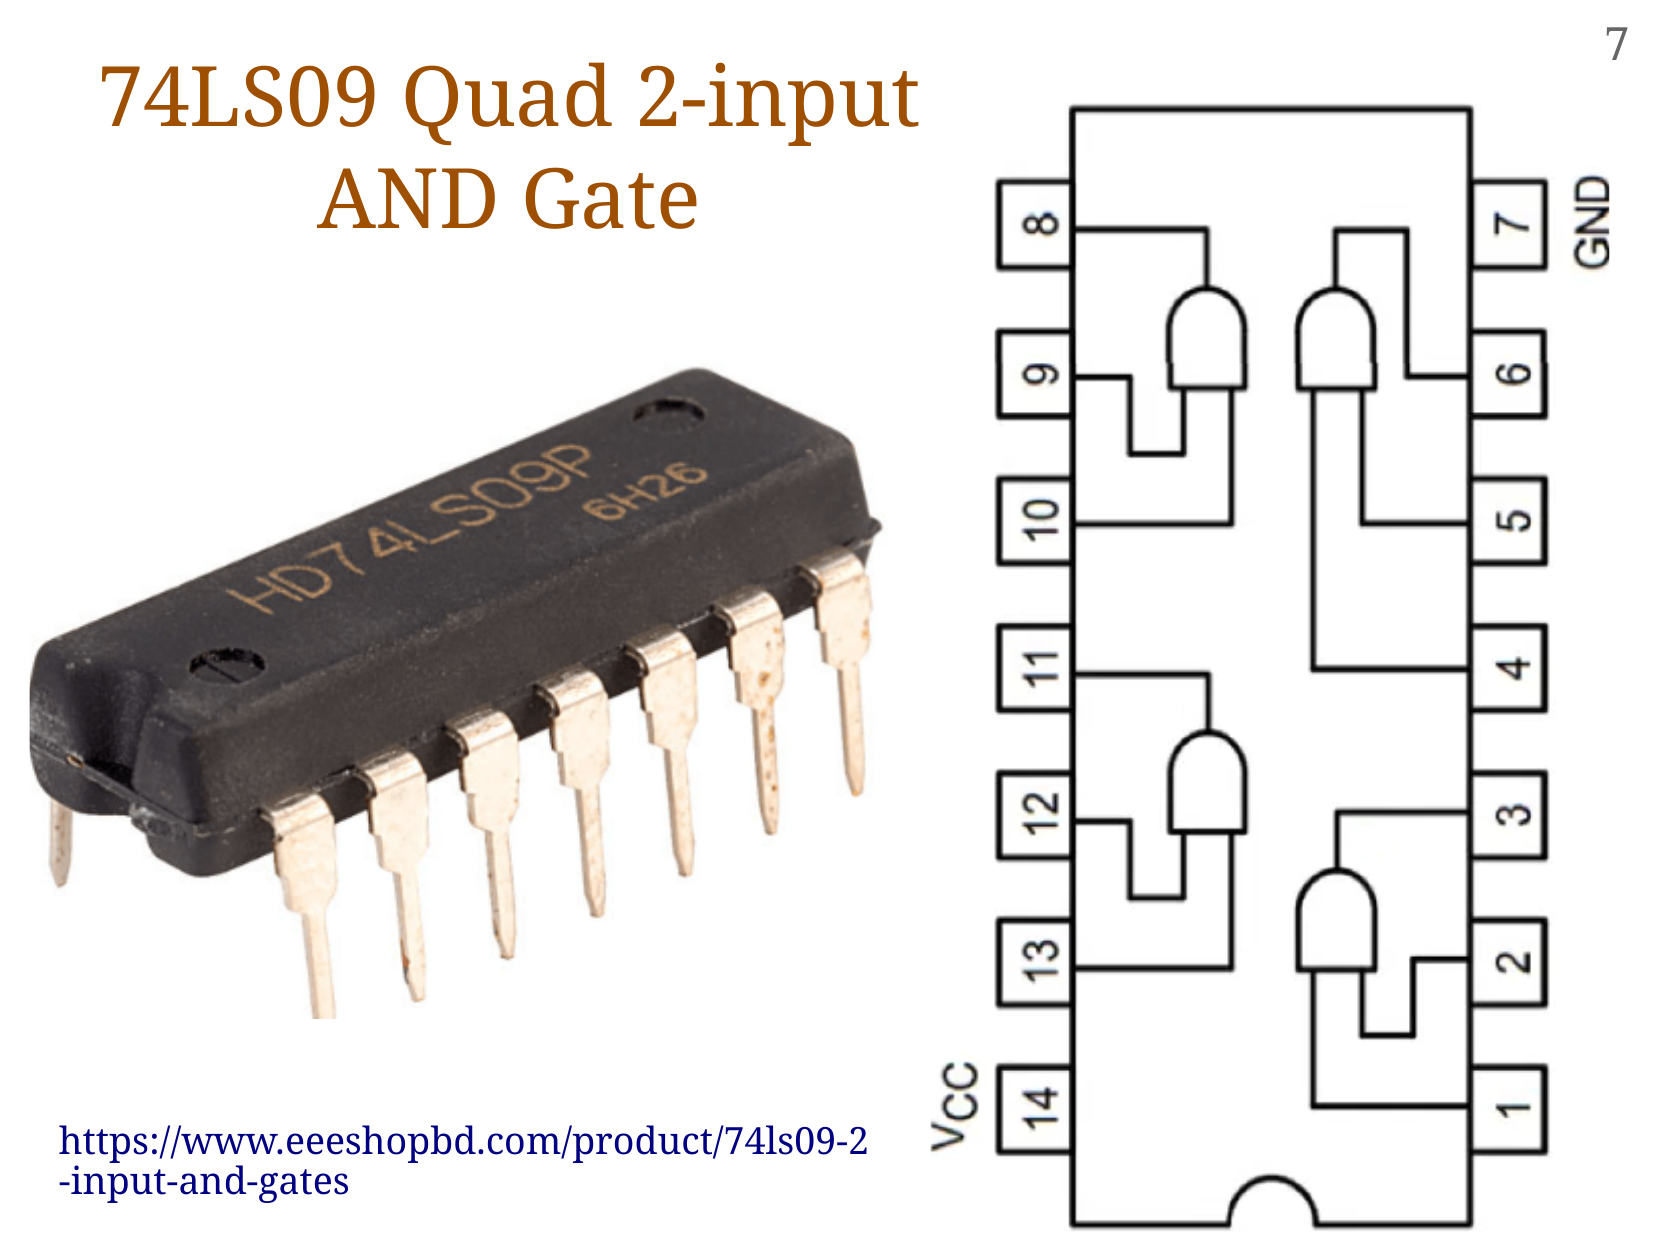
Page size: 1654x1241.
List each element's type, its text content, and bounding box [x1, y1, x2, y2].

picture [915, 103, 1610, 1241]
title 74LS09 Quad 2-input AND Gate [59, 44, 960, 249]
picture [29, 354, 900, 1019]
text_box https://www.eeeshopbd.com/product/74ls09-2-input-and-gates [44, 1107, 886, 1225]
